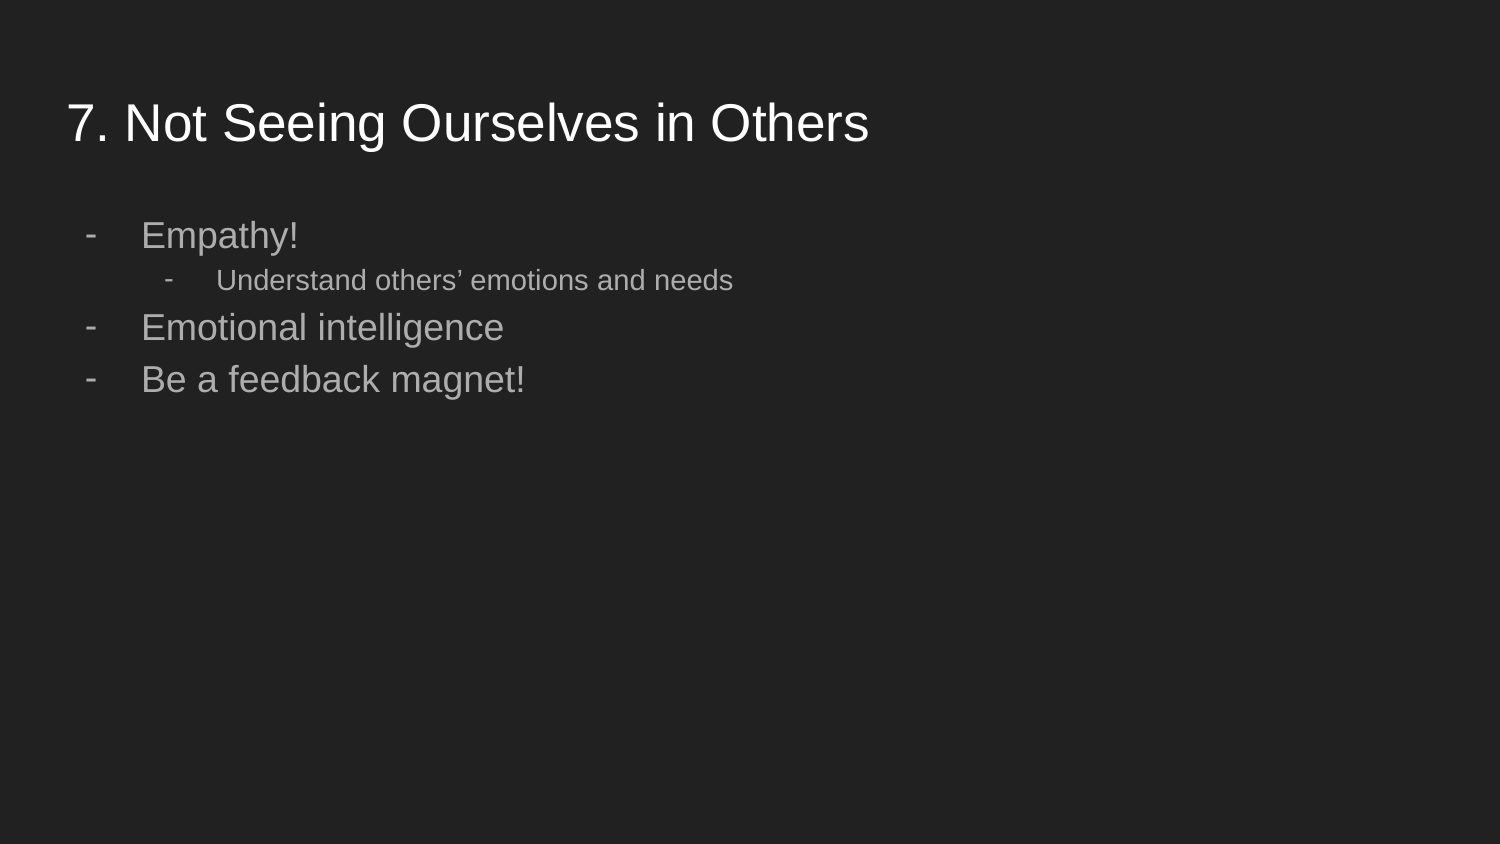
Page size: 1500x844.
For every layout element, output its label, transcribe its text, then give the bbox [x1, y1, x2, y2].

list Empathy! Understand others’ emotions and needs Emotional intelligence Be a feedback magnet! [51, 189, 1449, 750]
title 7. Not Seeing Ourselves in Others [51, 72, 1449, 167]
